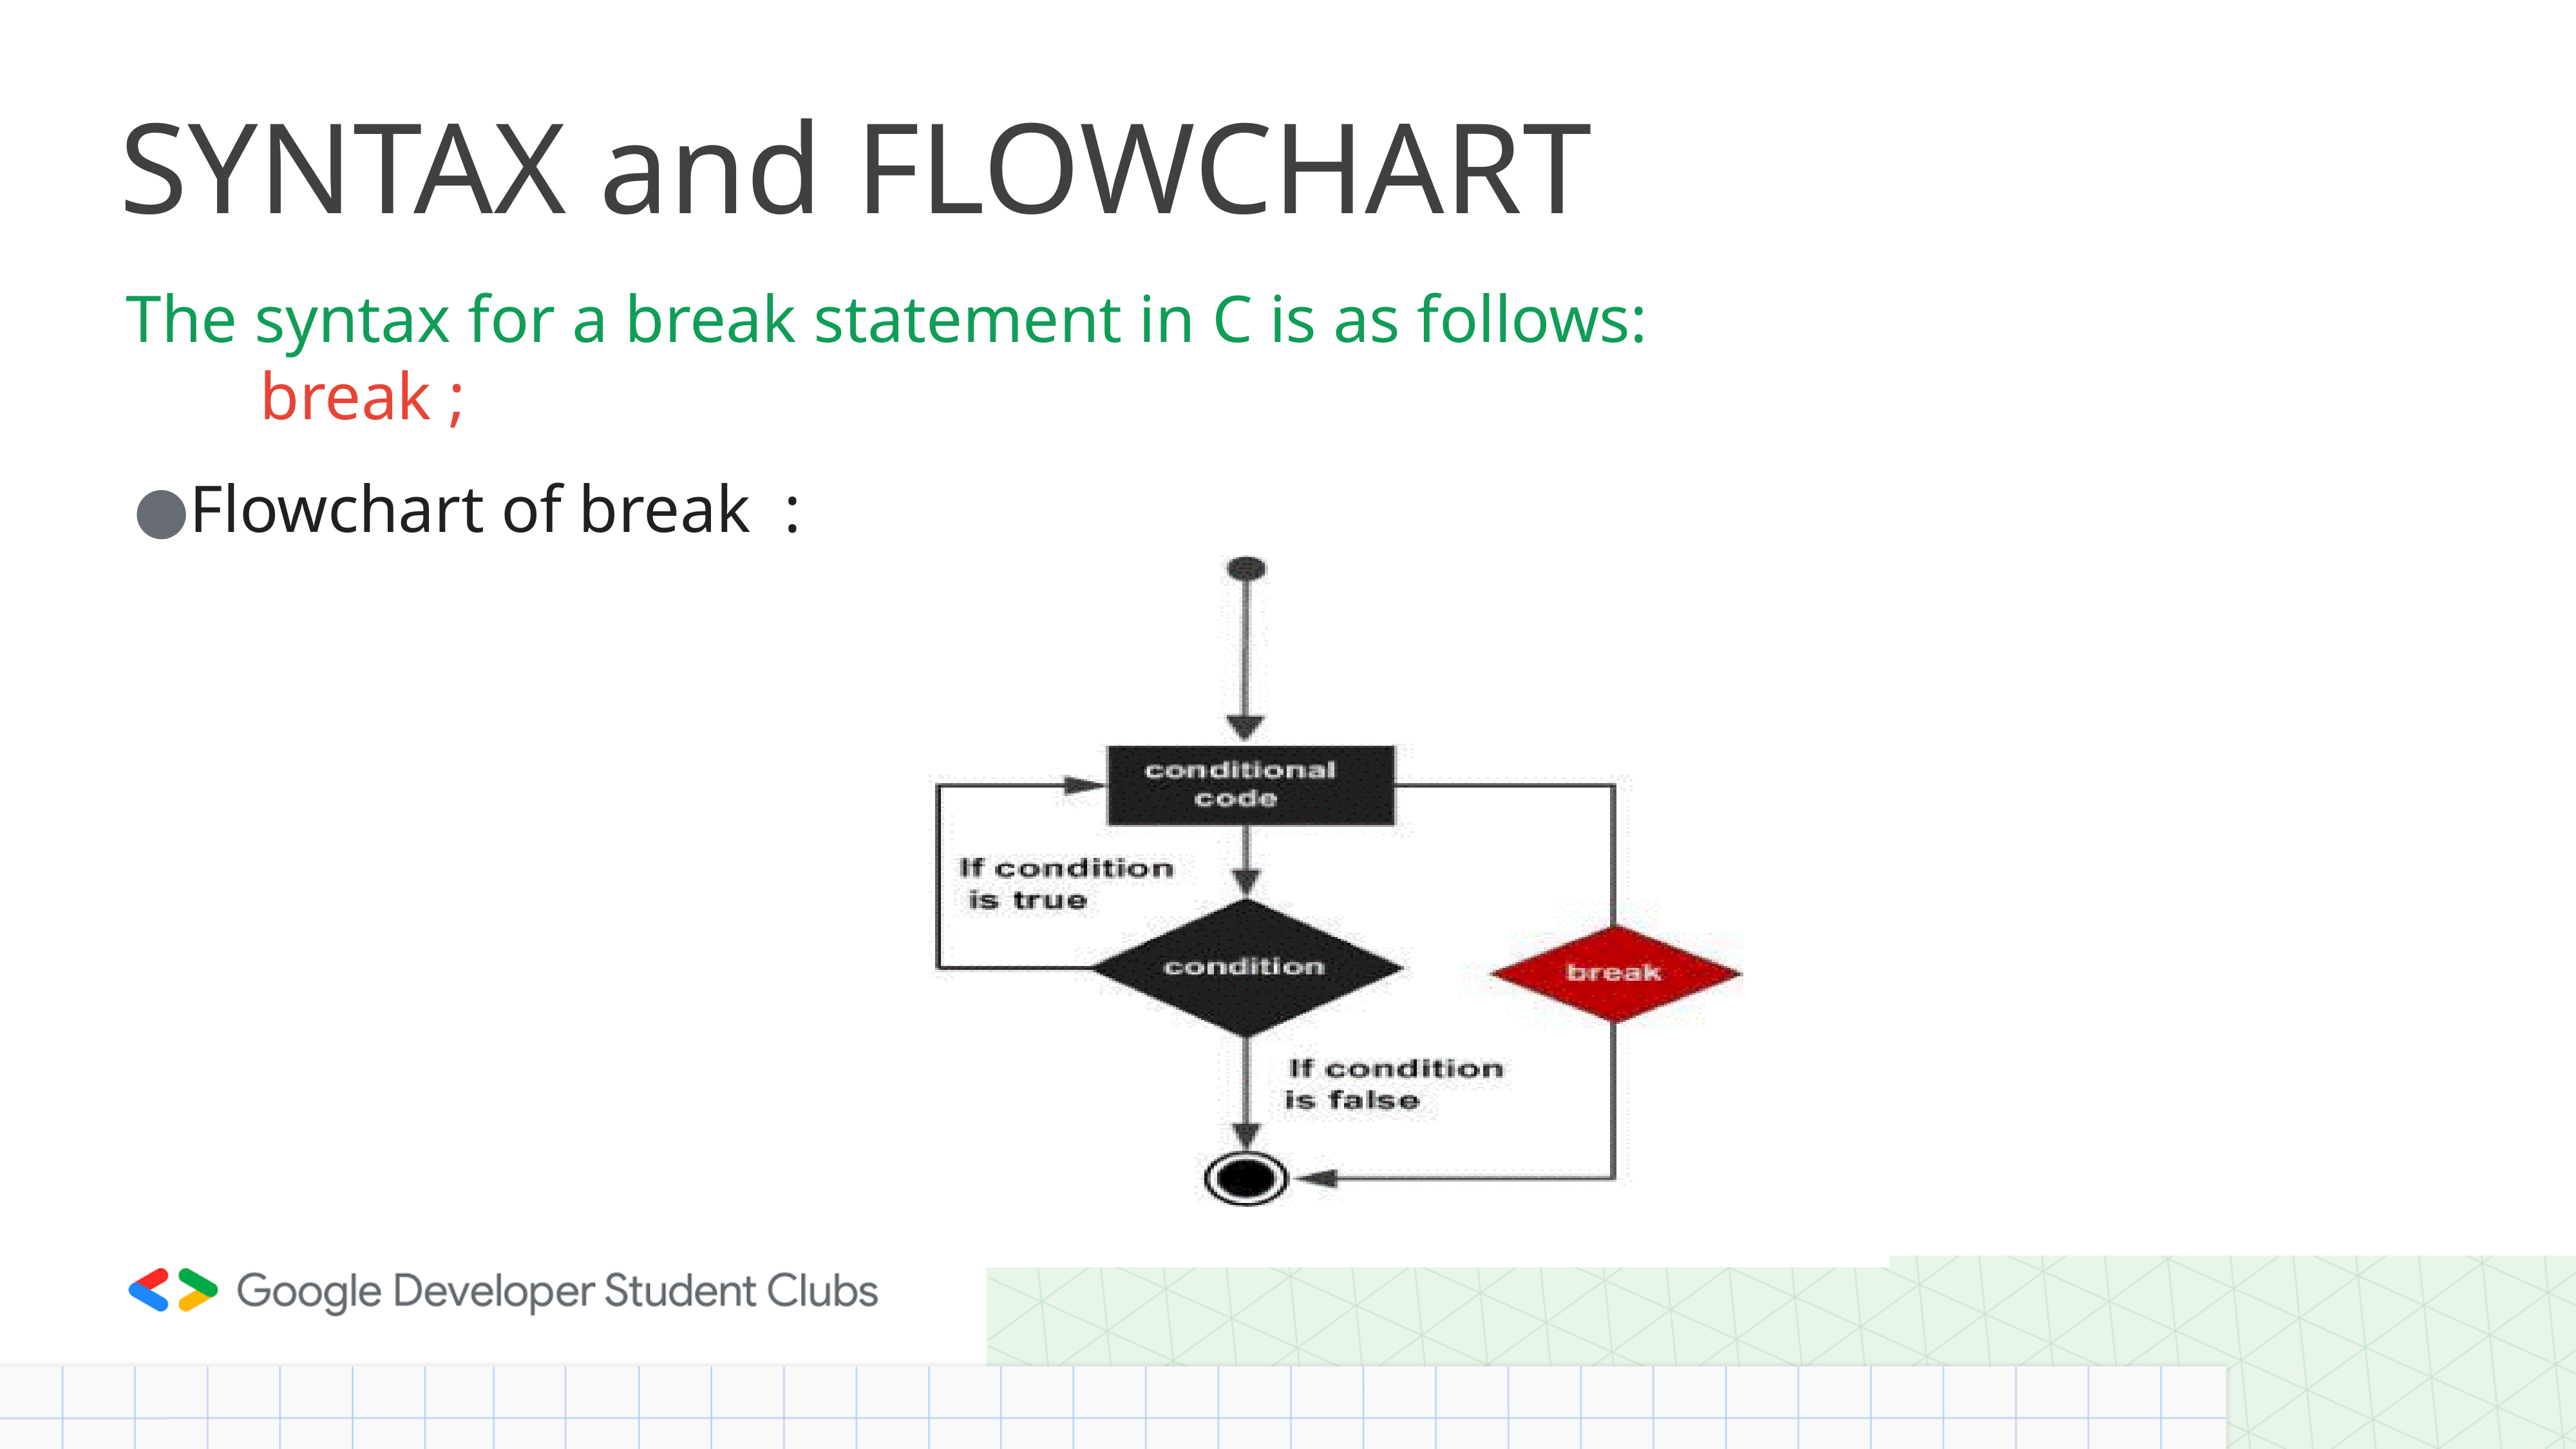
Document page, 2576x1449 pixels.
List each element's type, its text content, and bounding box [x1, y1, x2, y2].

title SYNTAX and FLOWCHART [93, 62, 2414, 266]
picture [0, 0, 2576, 1449]
subtitle The syntax for a break statement in C is as follows: break ; [116, 268, 2443, 481]
list Flowchart of break : [124, 481, 2439, 556]
